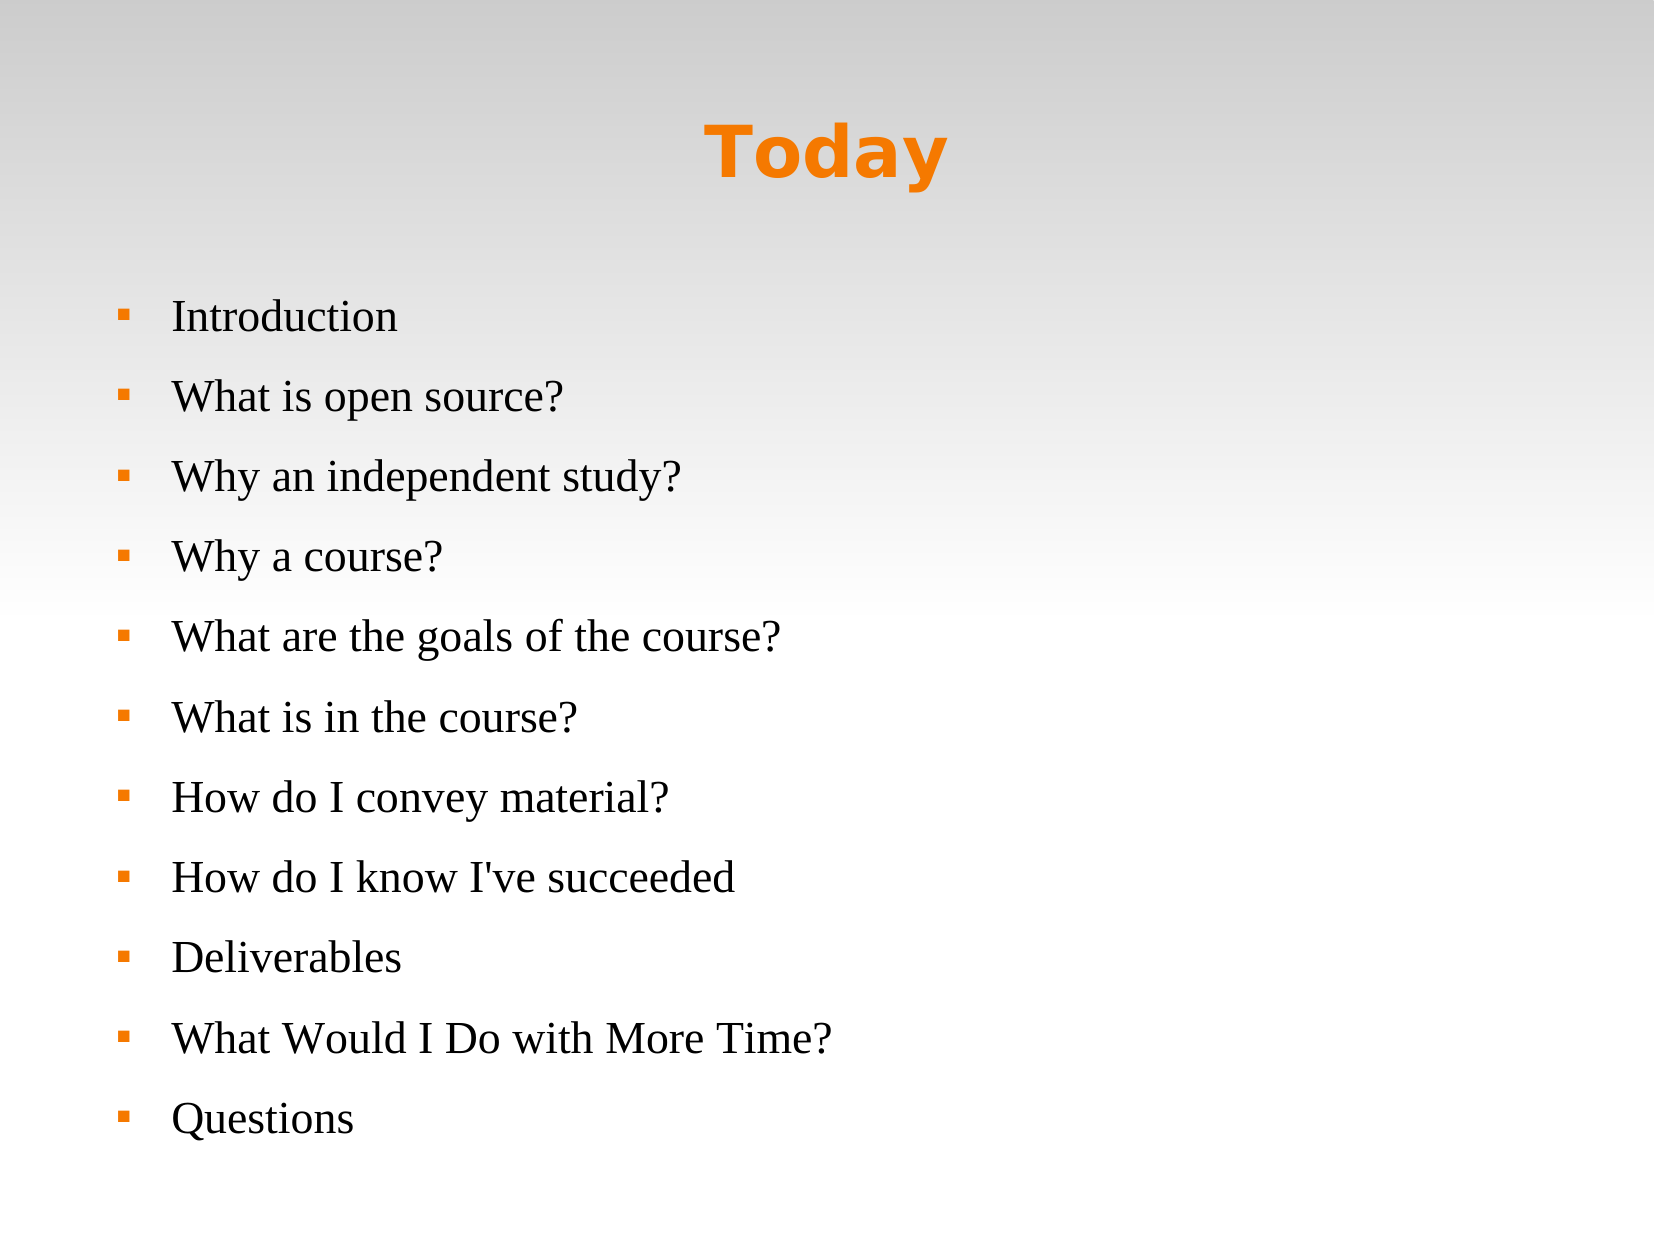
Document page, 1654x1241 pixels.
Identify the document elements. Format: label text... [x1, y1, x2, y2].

list Introduction What is open source? Why an independent study? Why a course? What are the goals of the course? What is in the course? How do I convey material? How do I know I've succeeded Deliverables What Would I Do with More Time? Questions [82, 290, 1571, 1197]
title Today [82, 49, 1571, 257]
